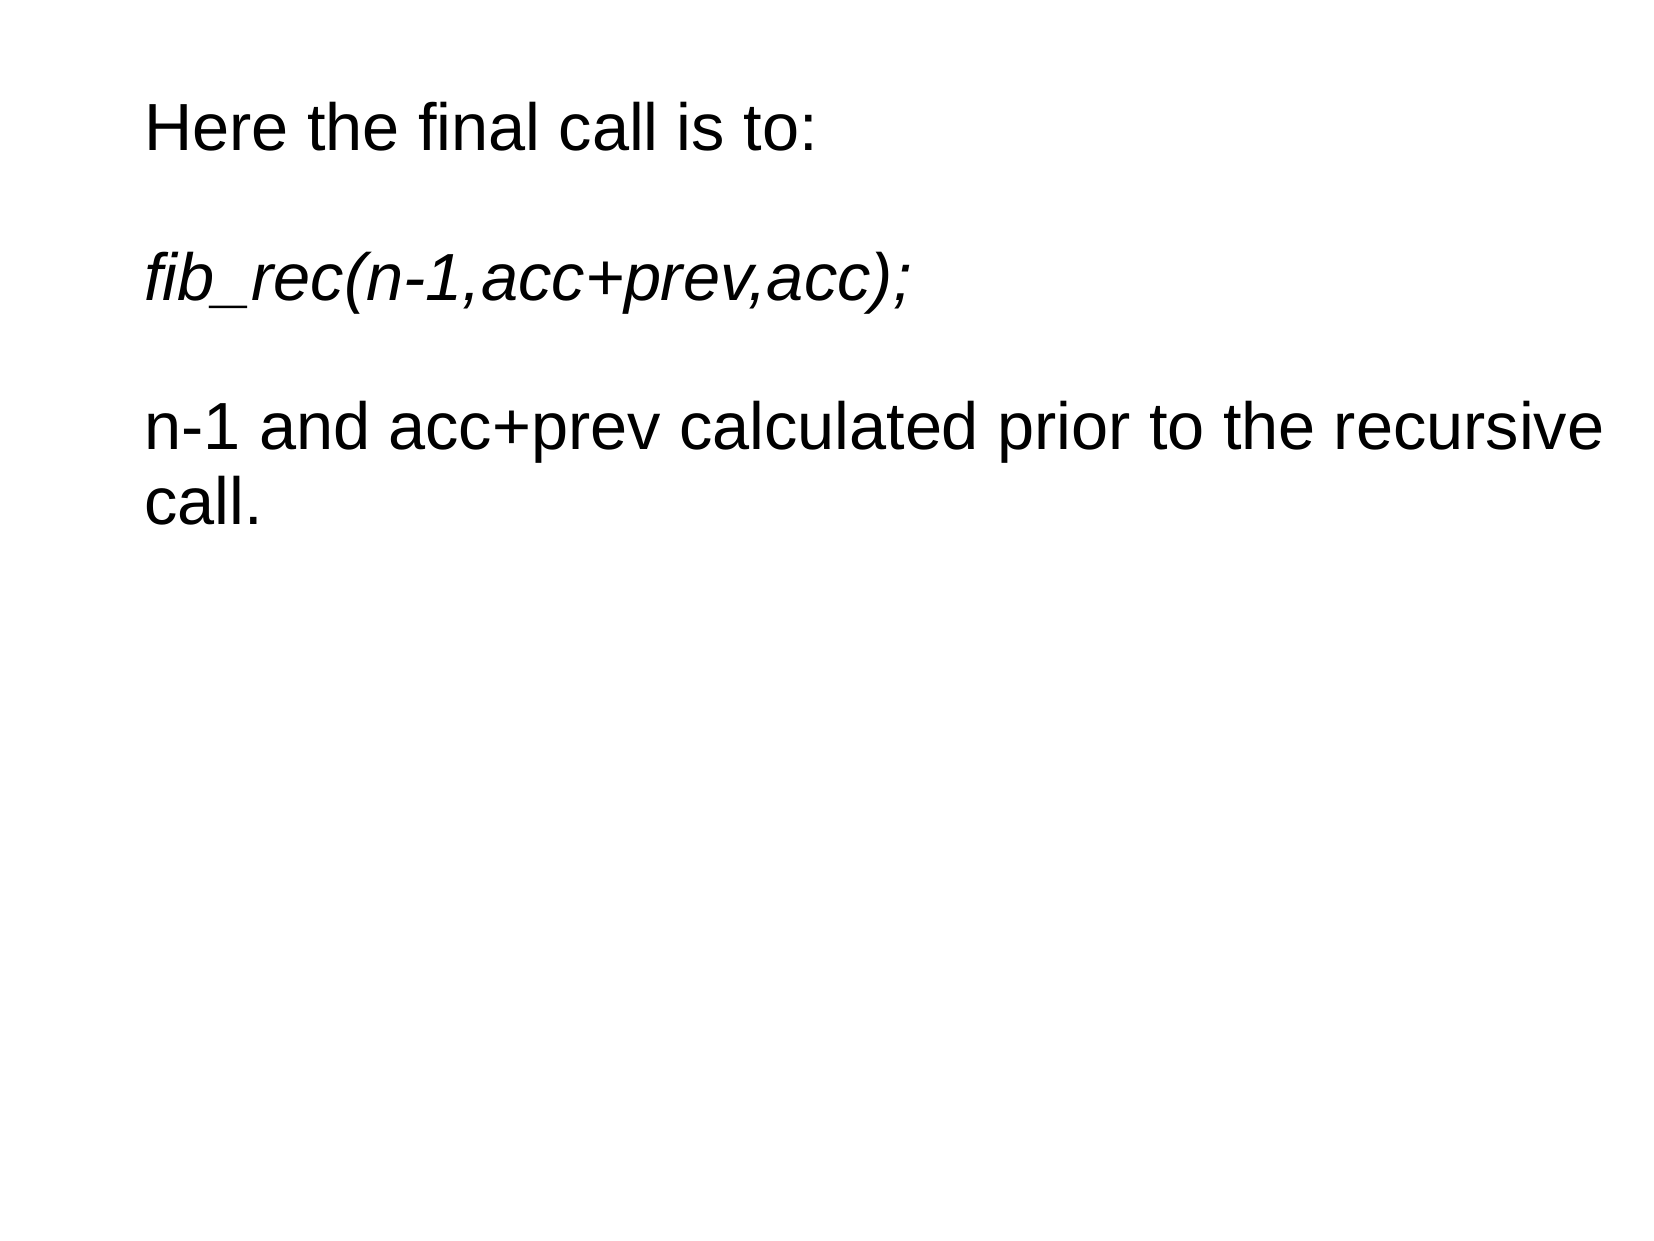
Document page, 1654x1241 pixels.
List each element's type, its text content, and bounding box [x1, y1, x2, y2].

text_box Here the final call is to: fib_rec(n-1,acc+prev,acc); n-1 and acc+prev calculated prior to the recursive call. [129, 82, 1627, 547]
subtitle [82, 49, 1571, 1010]
